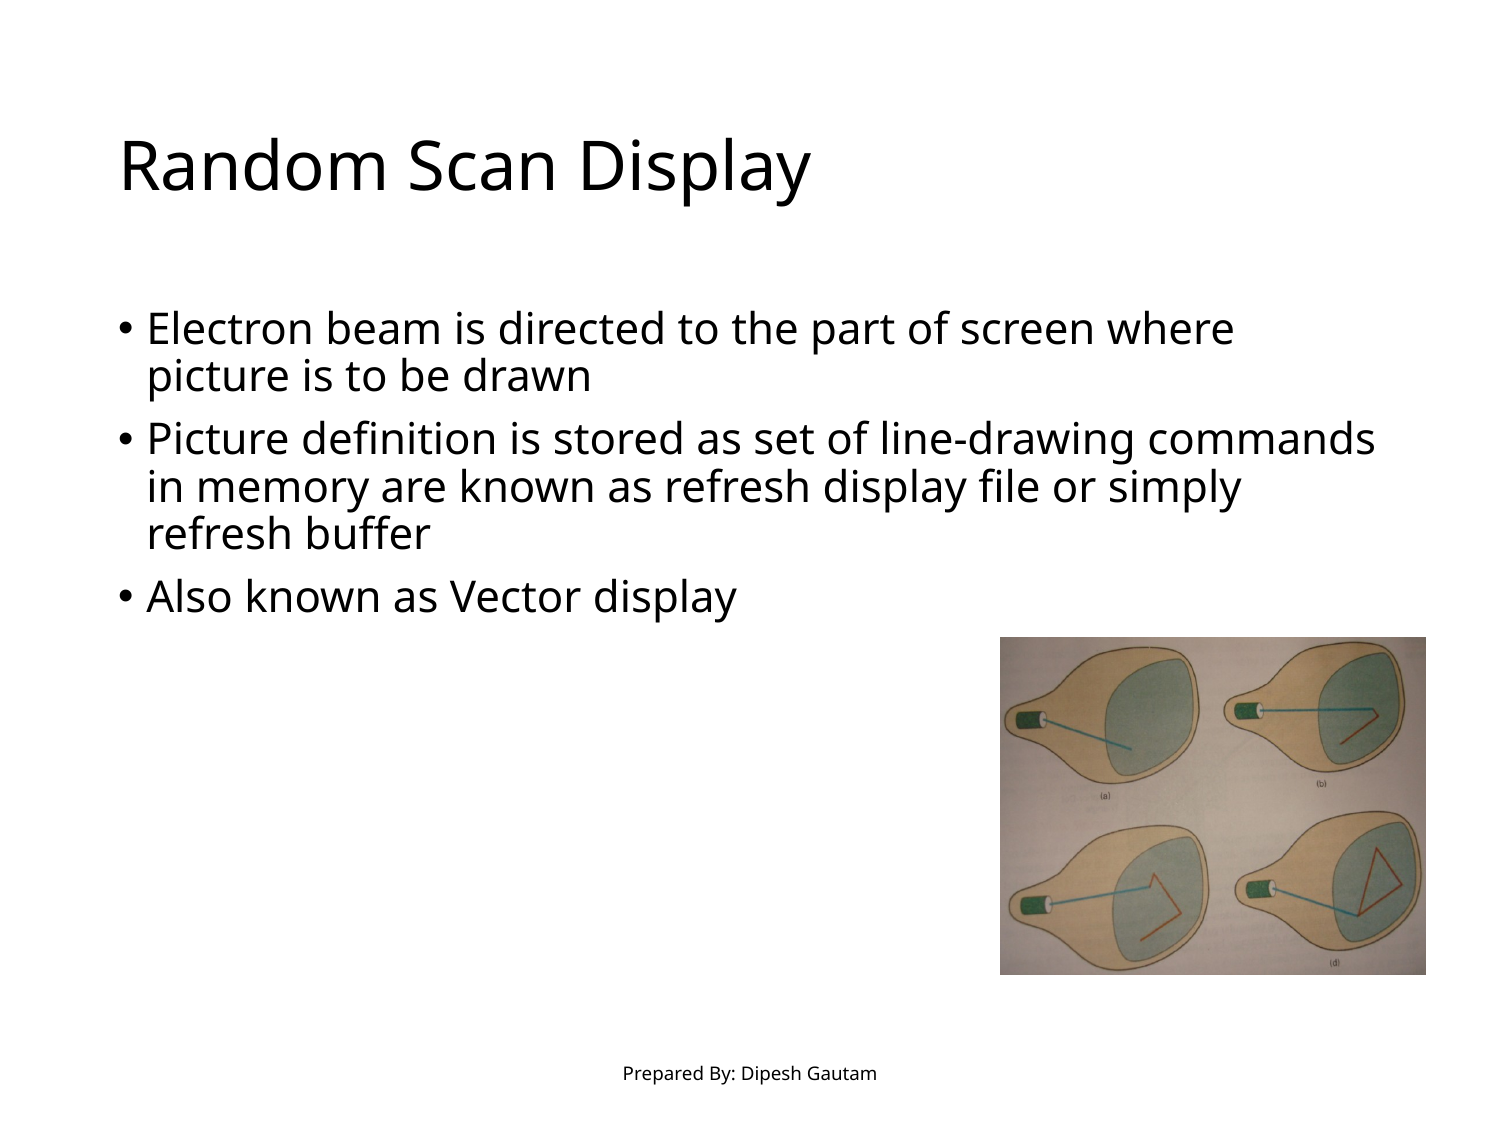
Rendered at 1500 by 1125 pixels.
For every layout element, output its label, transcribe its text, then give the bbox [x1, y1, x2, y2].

list Electron beam is directed to the part of screen where picture is to be drawn Picture definition is stored as set of line-drawing commands in memory are known as refresh display file or simply refresh buffer Also known as Vector display [103, 299, 1397, 1014]
picture [1000, 637, 1426, 976]
title Random Scan Display [103, 59, 1397, 278]
text_box Prepared By: Dipesh Gautam [496, 1042, 1004, 1103]
